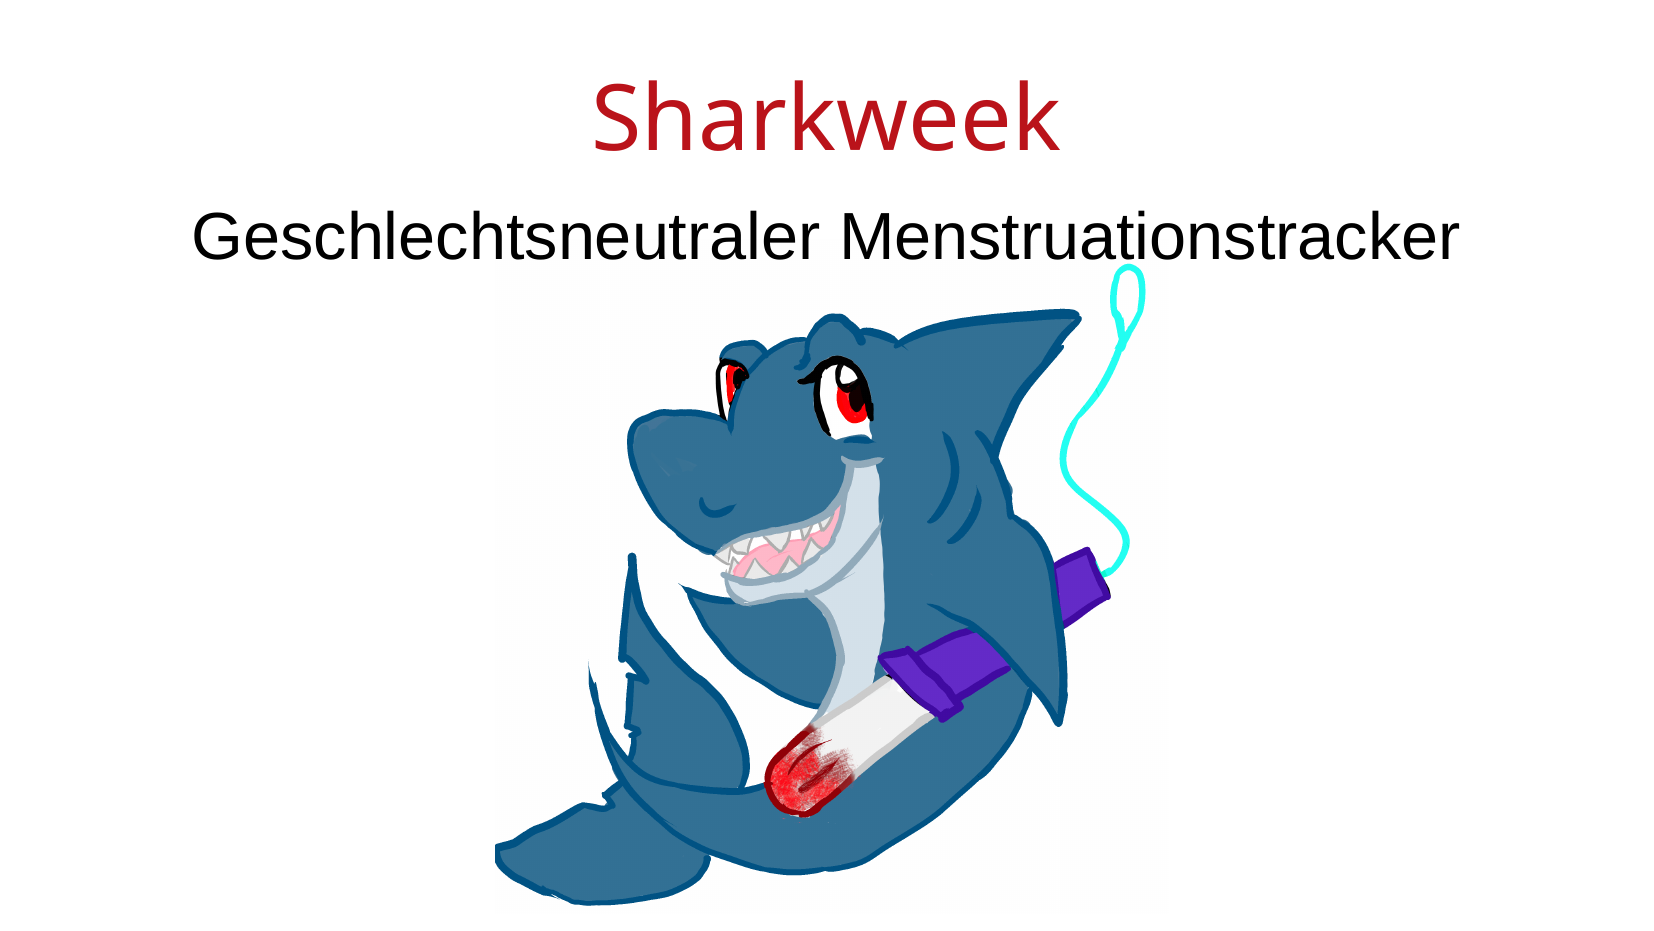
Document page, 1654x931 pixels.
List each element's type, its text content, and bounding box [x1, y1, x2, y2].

title Sharkweek [82, 22, 1571, 172]
subtitle Geschlechtsneutraler Menstruationstracker [82, 172, 1571, 301]
picture [495, 301, 1169, 914]
